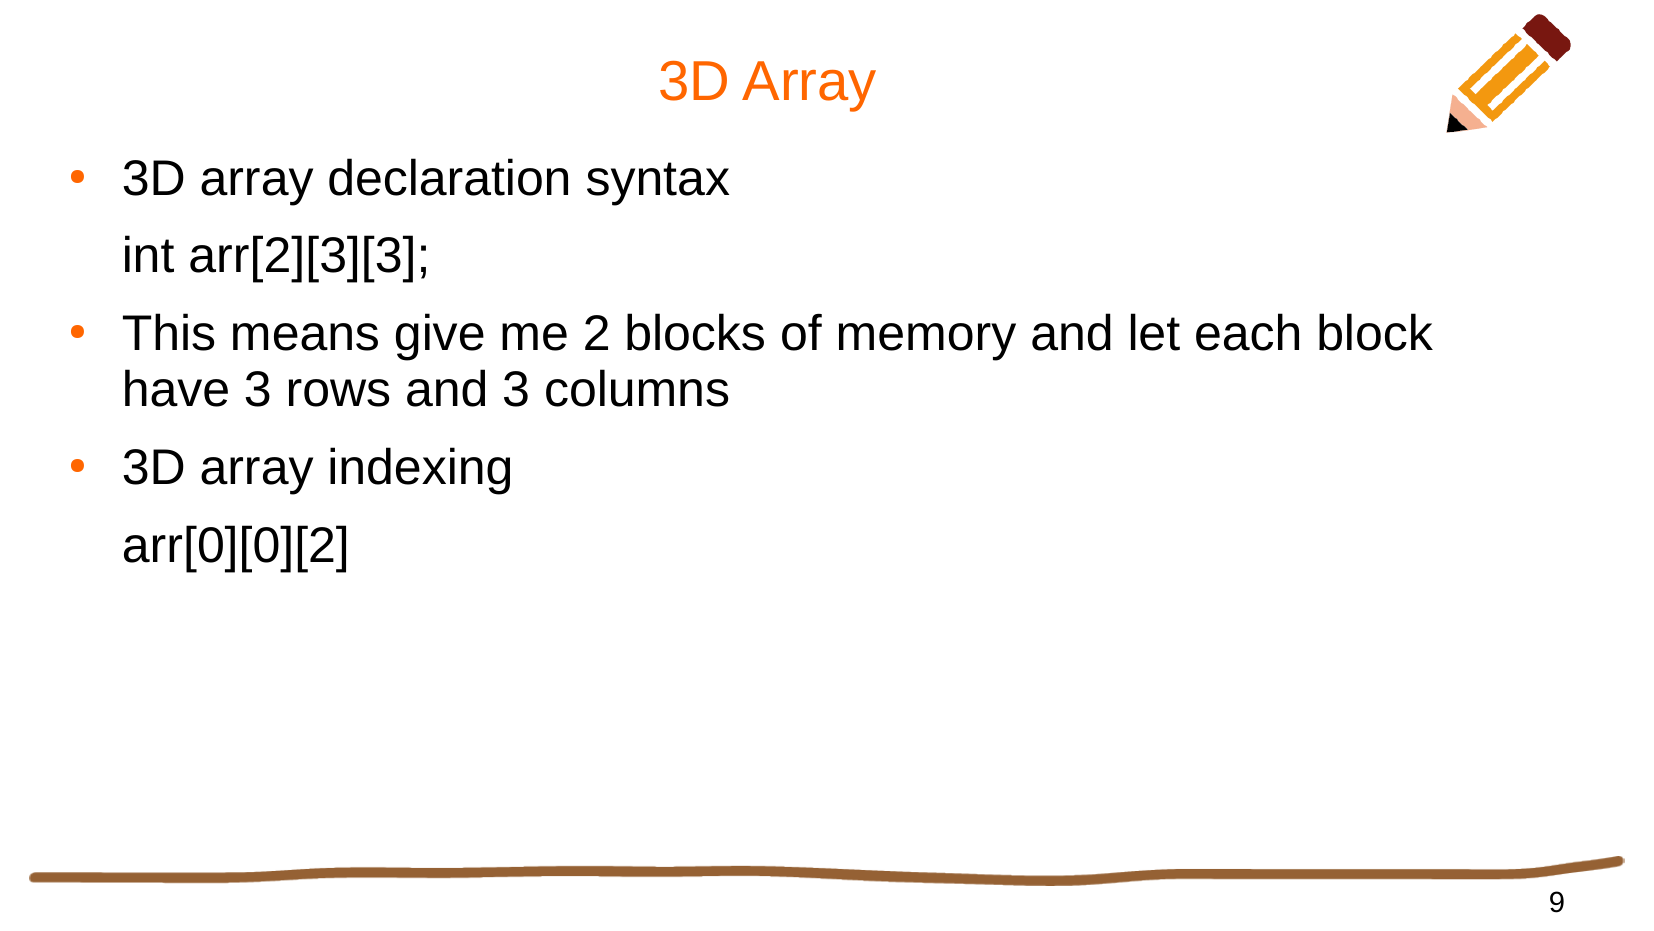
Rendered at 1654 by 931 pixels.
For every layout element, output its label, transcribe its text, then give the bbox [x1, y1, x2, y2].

picture [1446, 14, 1571, 133]
picture [29, 856, 1625, 886]
title 3D Array [88, 29, 1447, 133]
list 3D array declaration syntax int arr[2][3][3]; This means give me 2 blocks of memory and let each block have 3 rows and 3 columns 3D array indexing arr[0][0][2] [51, 150, 1463, 800]
